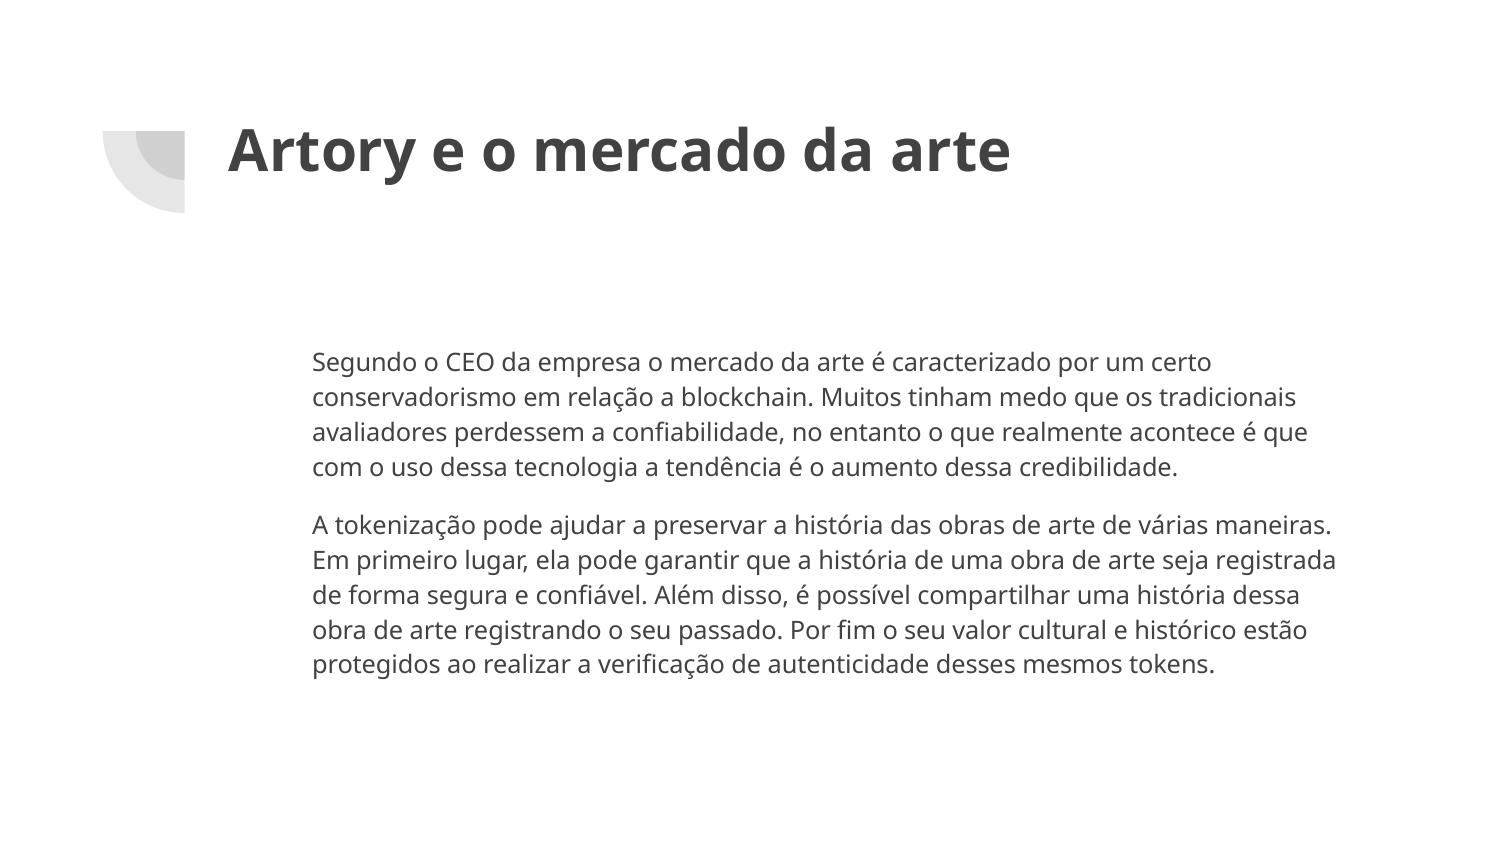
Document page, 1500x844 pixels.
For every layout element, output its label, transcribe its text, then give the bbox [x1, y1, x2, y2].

title Artory e o mercado da arte [213, 98, 1368, 263]
list Segundo o CEO da empresa o mercado da arte é caracterizado por um certo conservadorismo em relação a blockchain. Muitos tinham medo que os tradicionais avaliadores perdessem a confiabilidade, no entanto o que realmente acontece é que com o uso dessa tecnologia a tendência é o aumento dessa credibilidade. A tokenização pode ajudar a preservar a história das obras de arte de várias maneiras. Em primeiro lugar, ela pode garantir que a história de uma obra de arte seja registrada de forma segura e confiável. Além disso, é possível compartilhar uma história dessa obra de arte registrando o seu passado. Por fim o seu valor cultural e histórico estão protegidos ao realizar a verificação de autenticidade desses mesmos tokens. [213, 326, 1368, 744]
